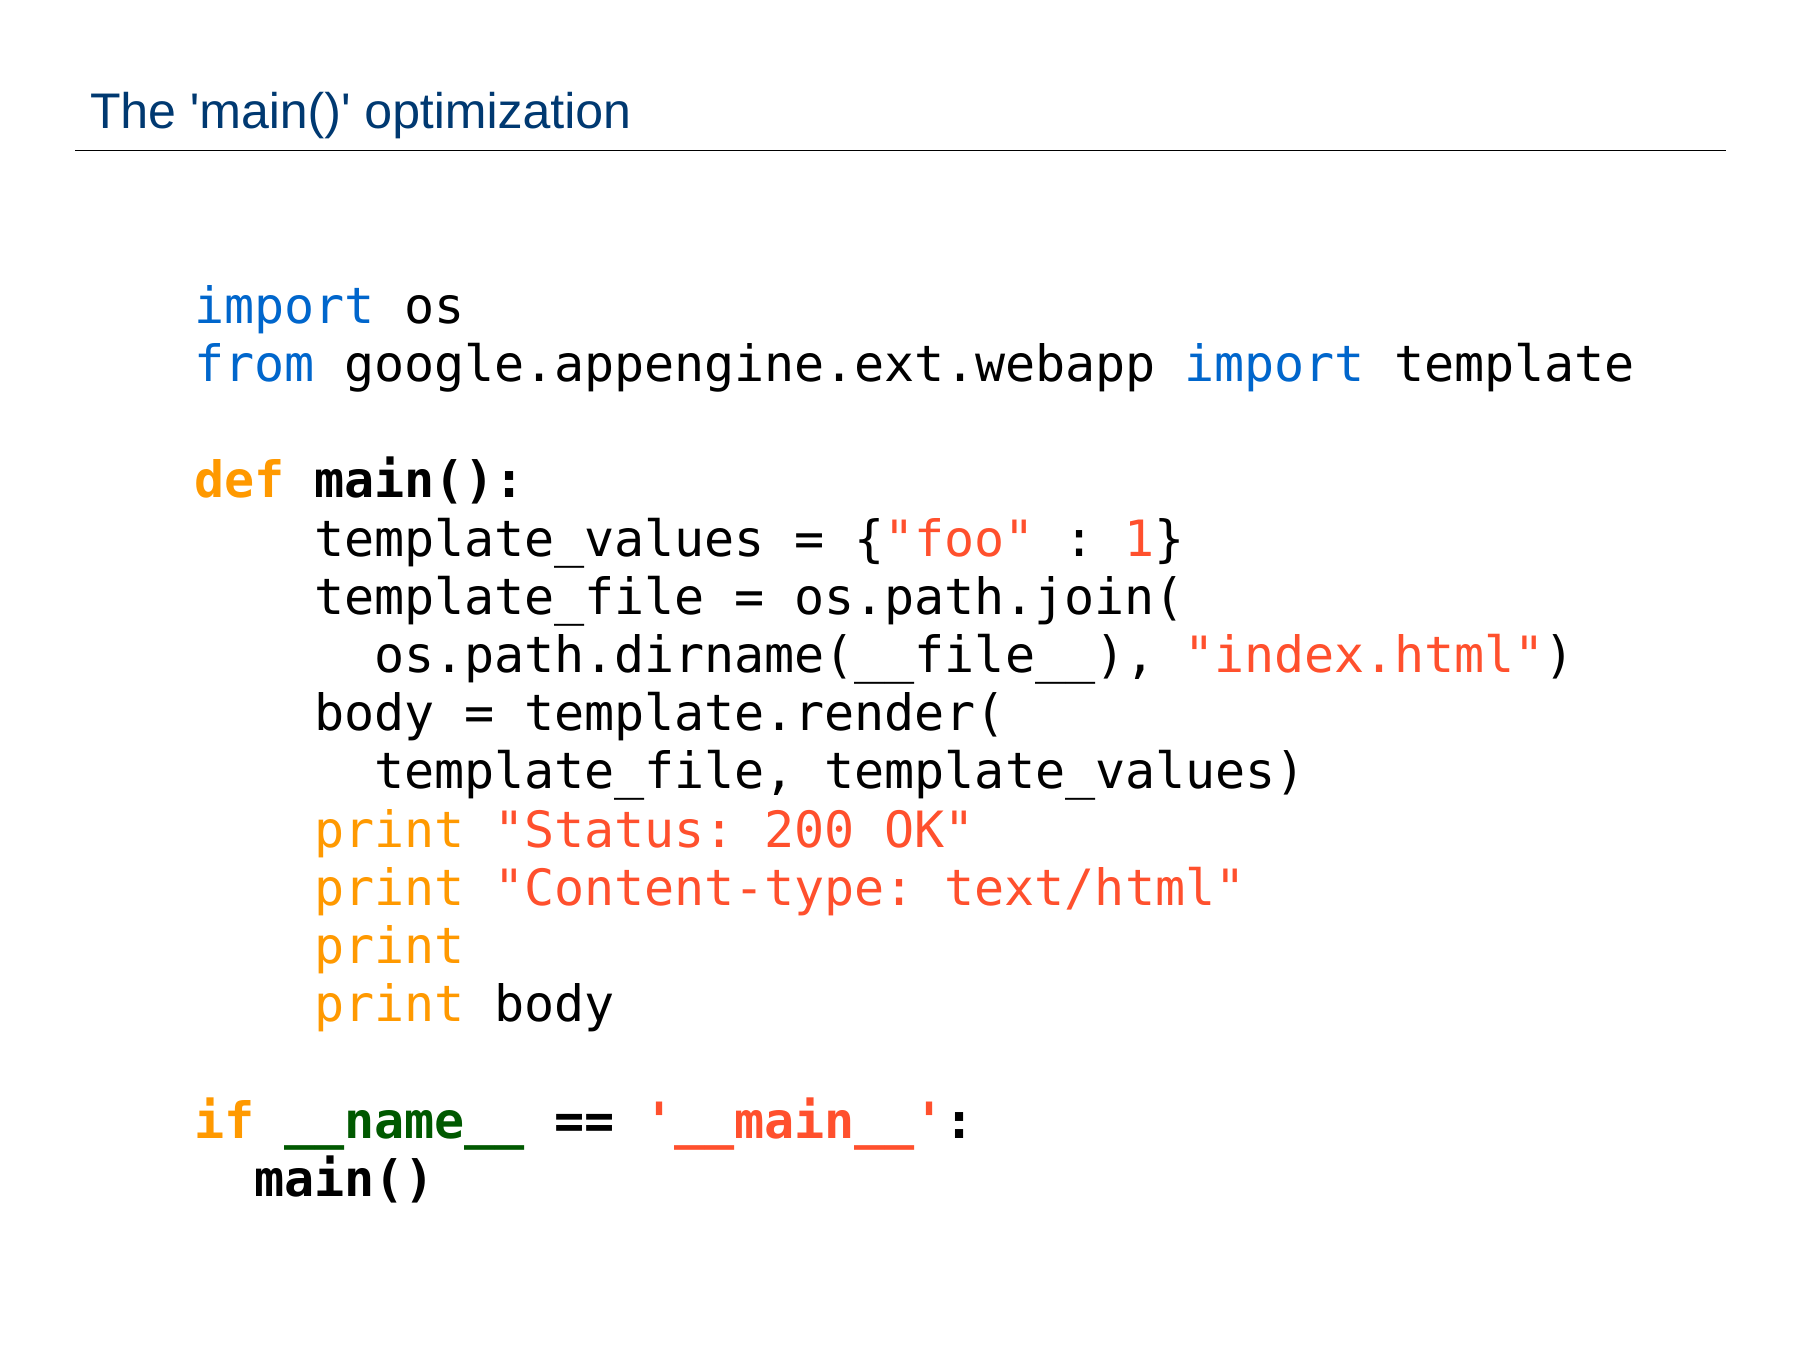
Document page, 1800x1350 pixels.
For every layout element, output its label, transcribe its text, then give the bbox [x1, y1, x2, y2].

title The 'main()' optimization [90, 38, 1710, 147]
text_box import os from google.appengine.ext.webapp import template def main(): template_values = {"foo" : 1} template_file = os.path.join( os.path.dirname(__file__), "index.html") body = template.render( template_file, template_values) print "Status: 200 OK" print "Content-type: text/html" print print body if __name__ == '__main__': main() [179, 269, 1800, 1216]
